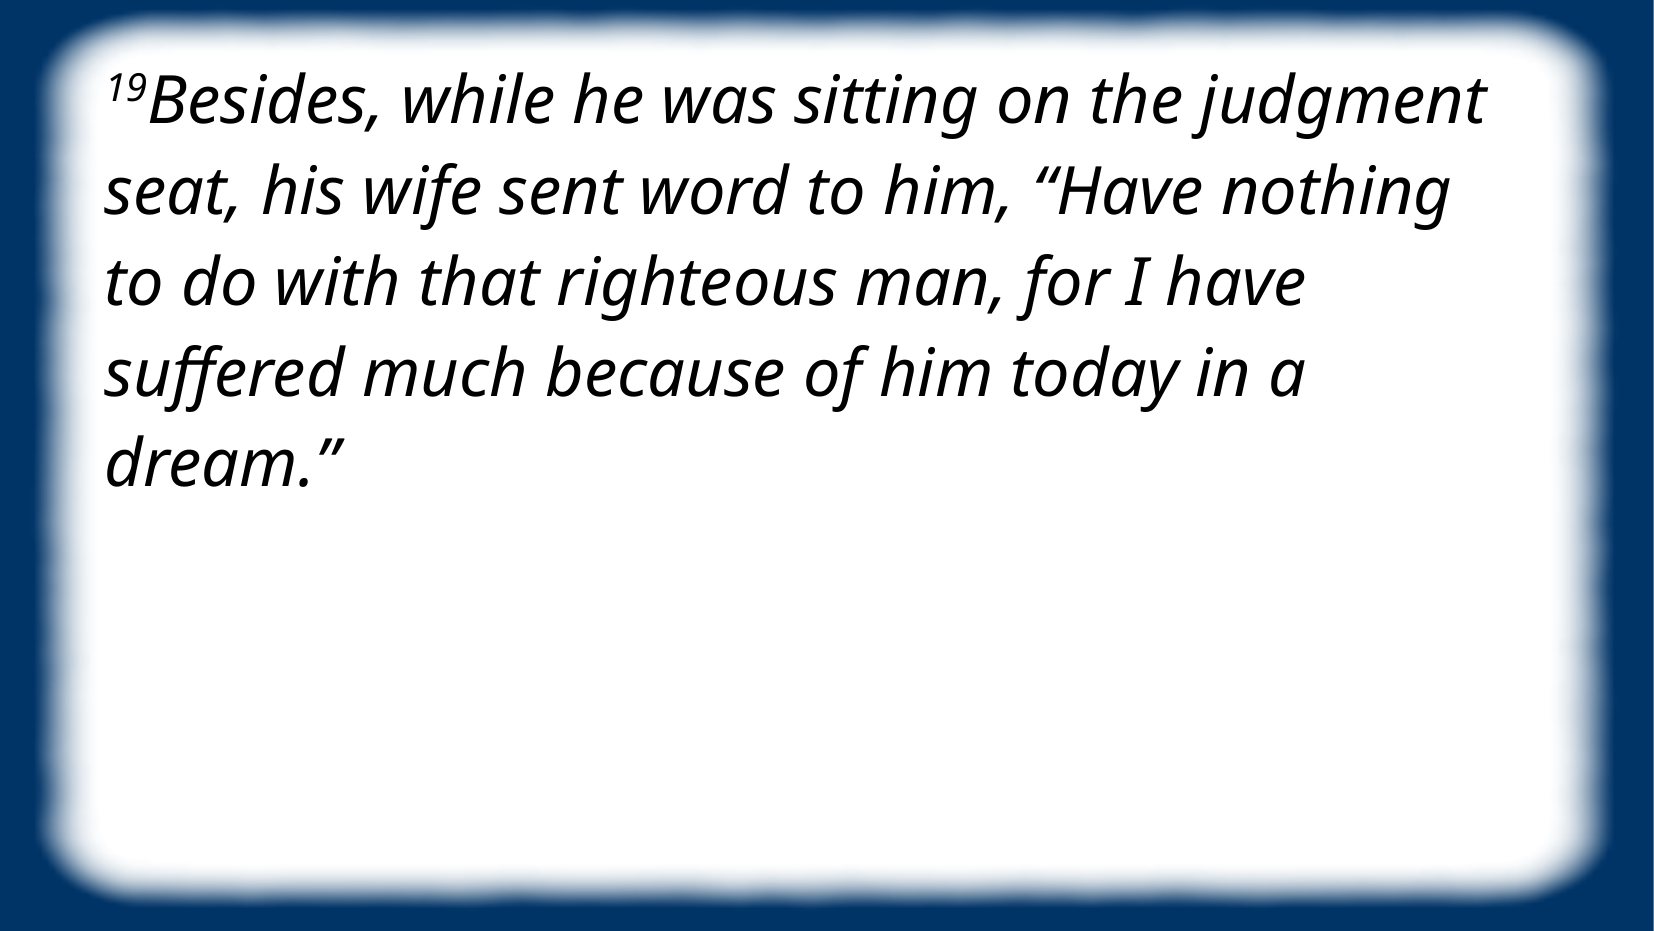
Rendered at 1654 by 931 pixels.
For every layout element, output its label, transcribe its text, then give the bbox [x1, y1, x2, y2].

picture [0, 0, 1654, 931]
text_box 19Besides, while he was sitting on the judgment seat, his wife sent word to him, “Have nothing to do with that righteous man, for I have suffered much because of him today in a dream.” [90, 45, 1546, 504]
